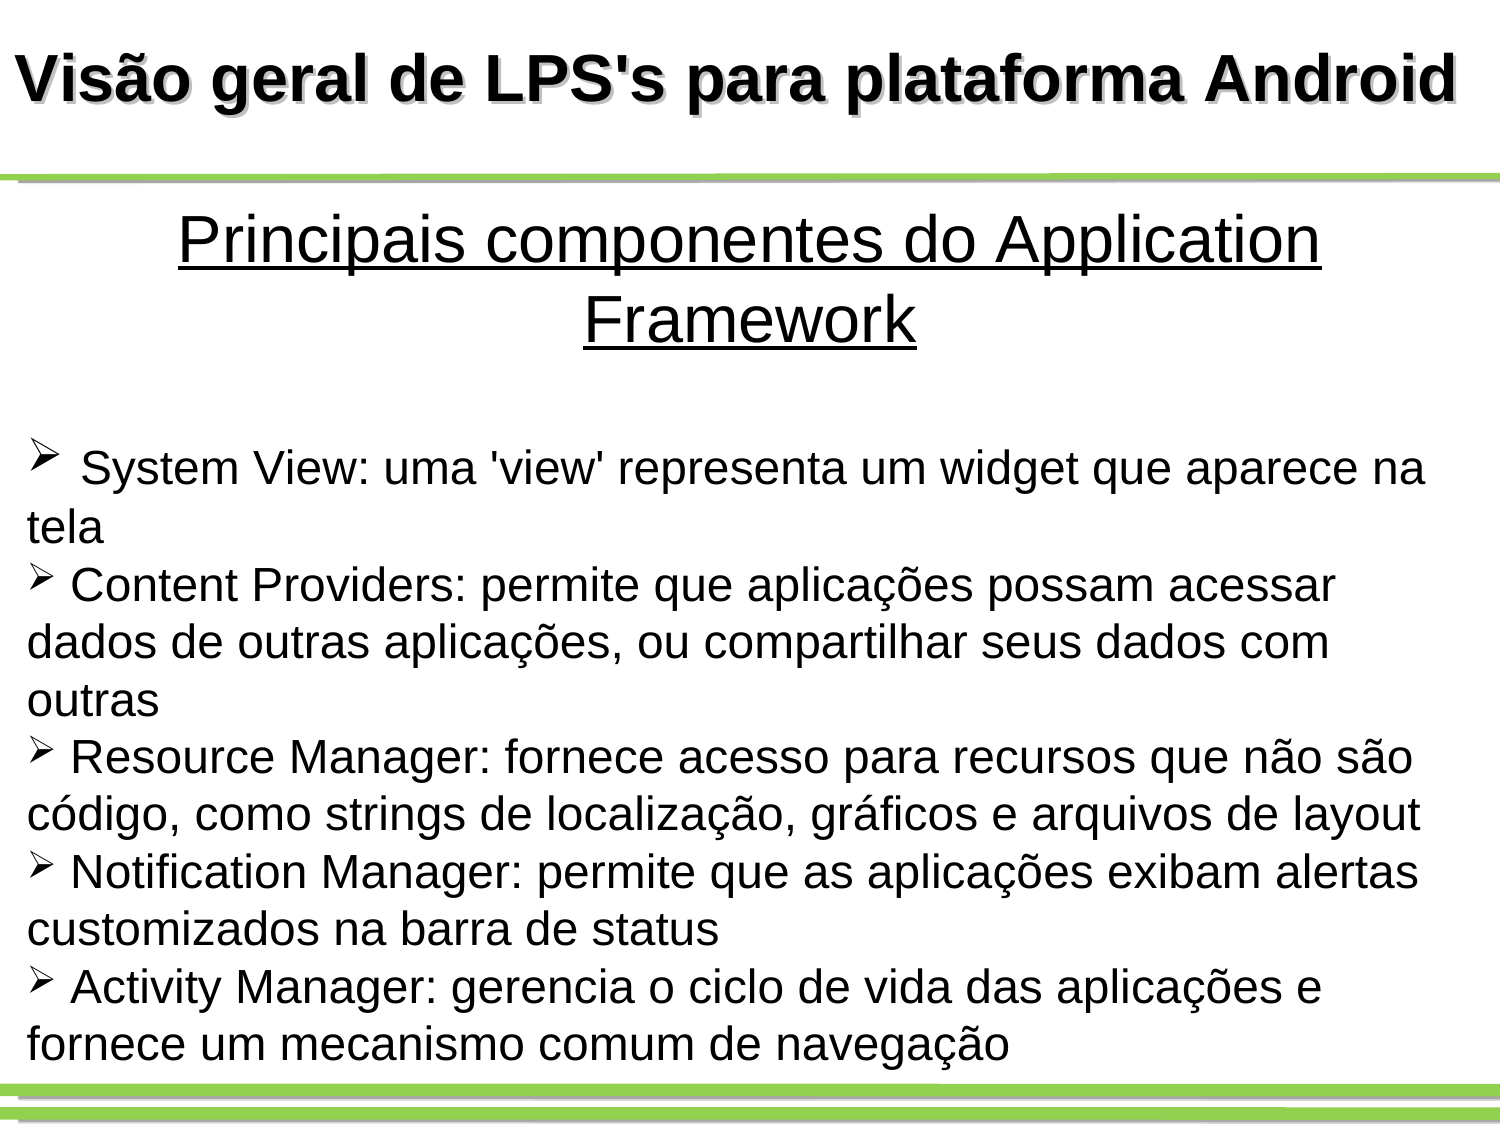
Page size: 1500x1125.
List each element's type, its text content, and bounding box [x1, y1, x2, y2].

text_box Principais componentes do Application Framework System View: uma 'view' representa um widget que aparece na tela Content Providers: permite que aplicações possam acessar dados de outras aplicações, ou compartilhar seus dados com outras Resource Manager: fornece acesso para recursos que não são código, como strings de localização, gráficos e arquivos de layout Notification Manager: permite que as aplicações exibam alertas customizados na barra de status Activity Manager: gerencia o ciclo de vida das aplicações e fornece um mecanismo comum de navegação [11, 188, 1489, 1078]
text_box Visão geral de LPS's para plataforma Android [0, 0, 1500, 178]
